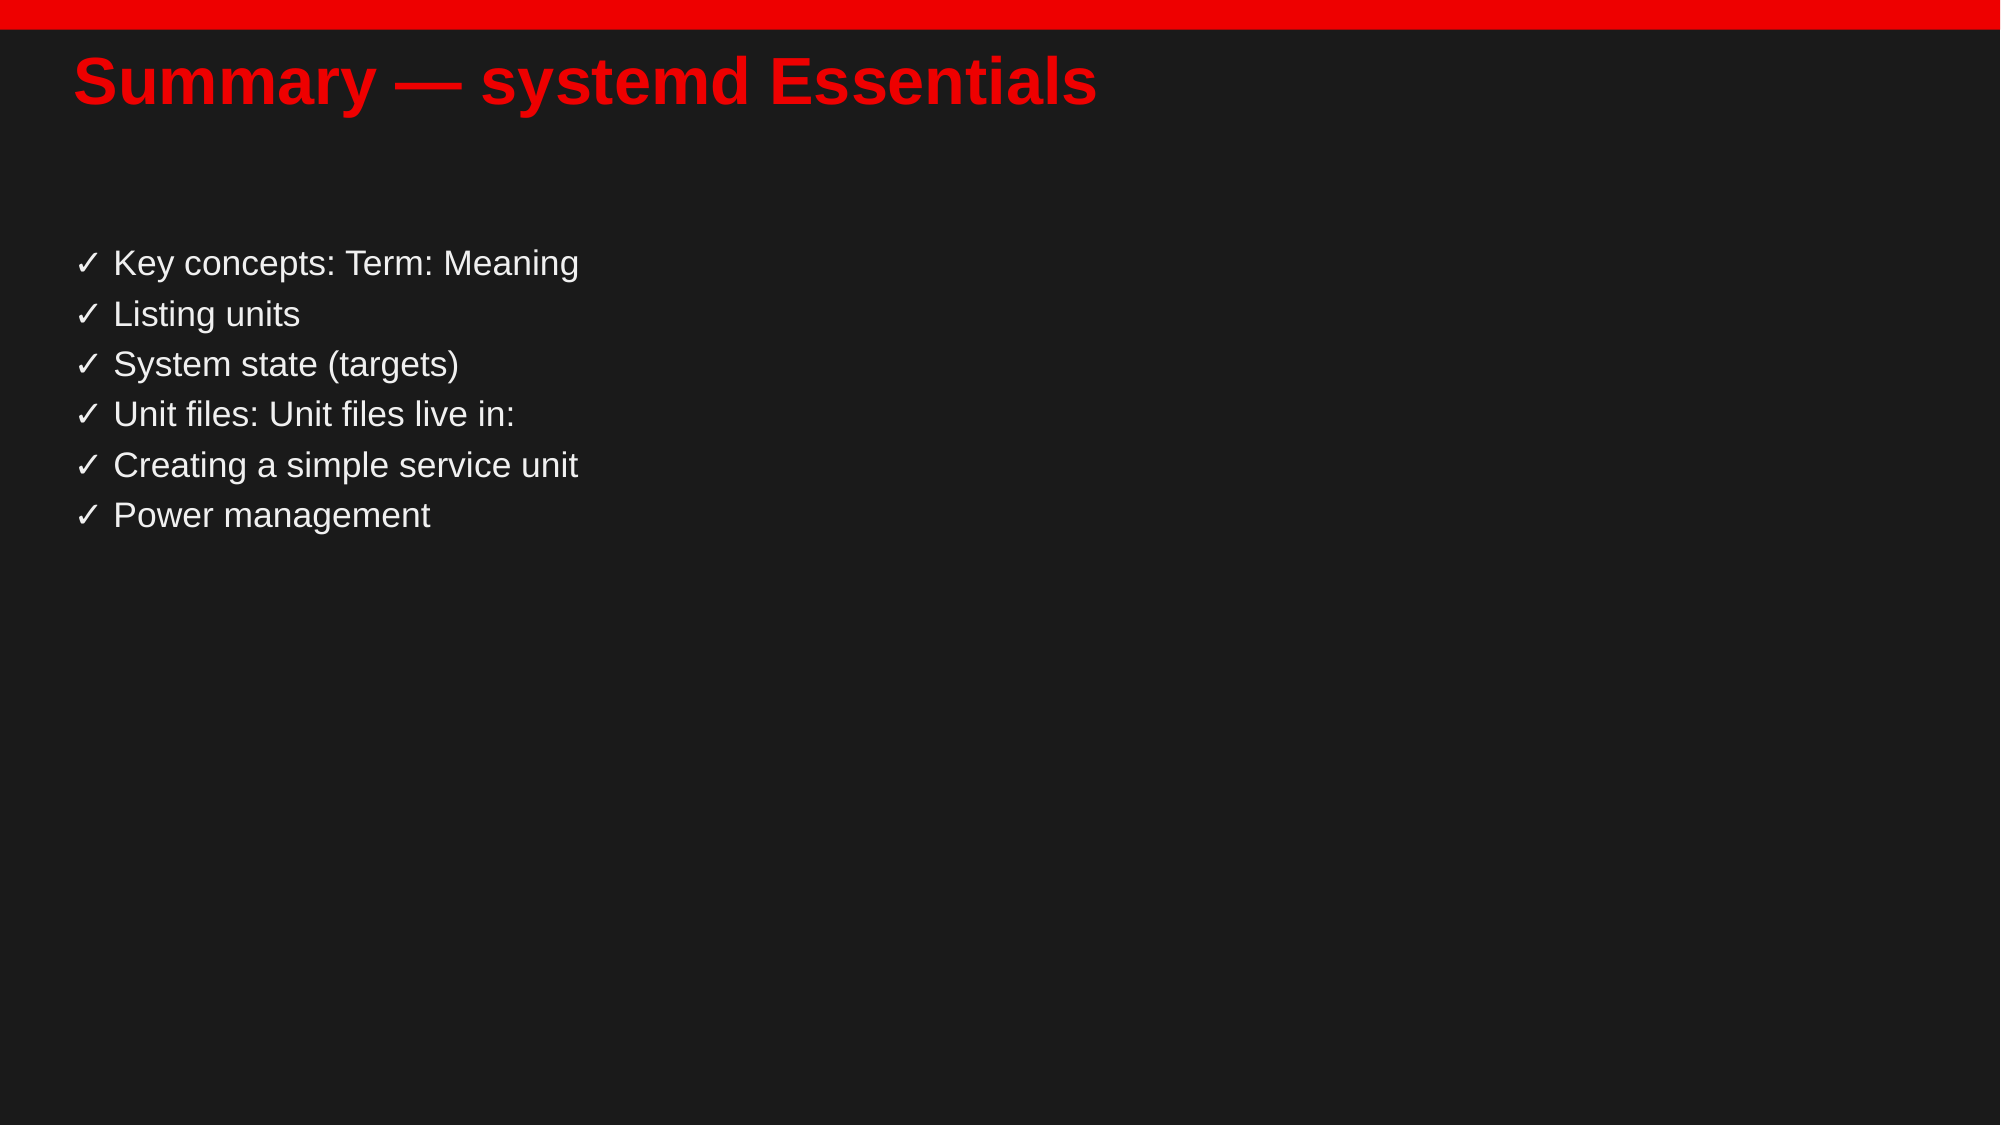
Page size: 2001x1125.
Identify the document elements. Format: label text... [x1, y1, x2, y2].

text_box Summary — systemd Essentials [59, 36, 1942, 208]
text_box ✓ Key concepts: Term: Meaning ✓ Listing units ✓ System state (targets) ✓ Unit files: Unit files live in: ✓ Creating a simple service unit ✓ Power management [59, 236, 1942, 1037]
text_box [0, 0, 2001, 30]
